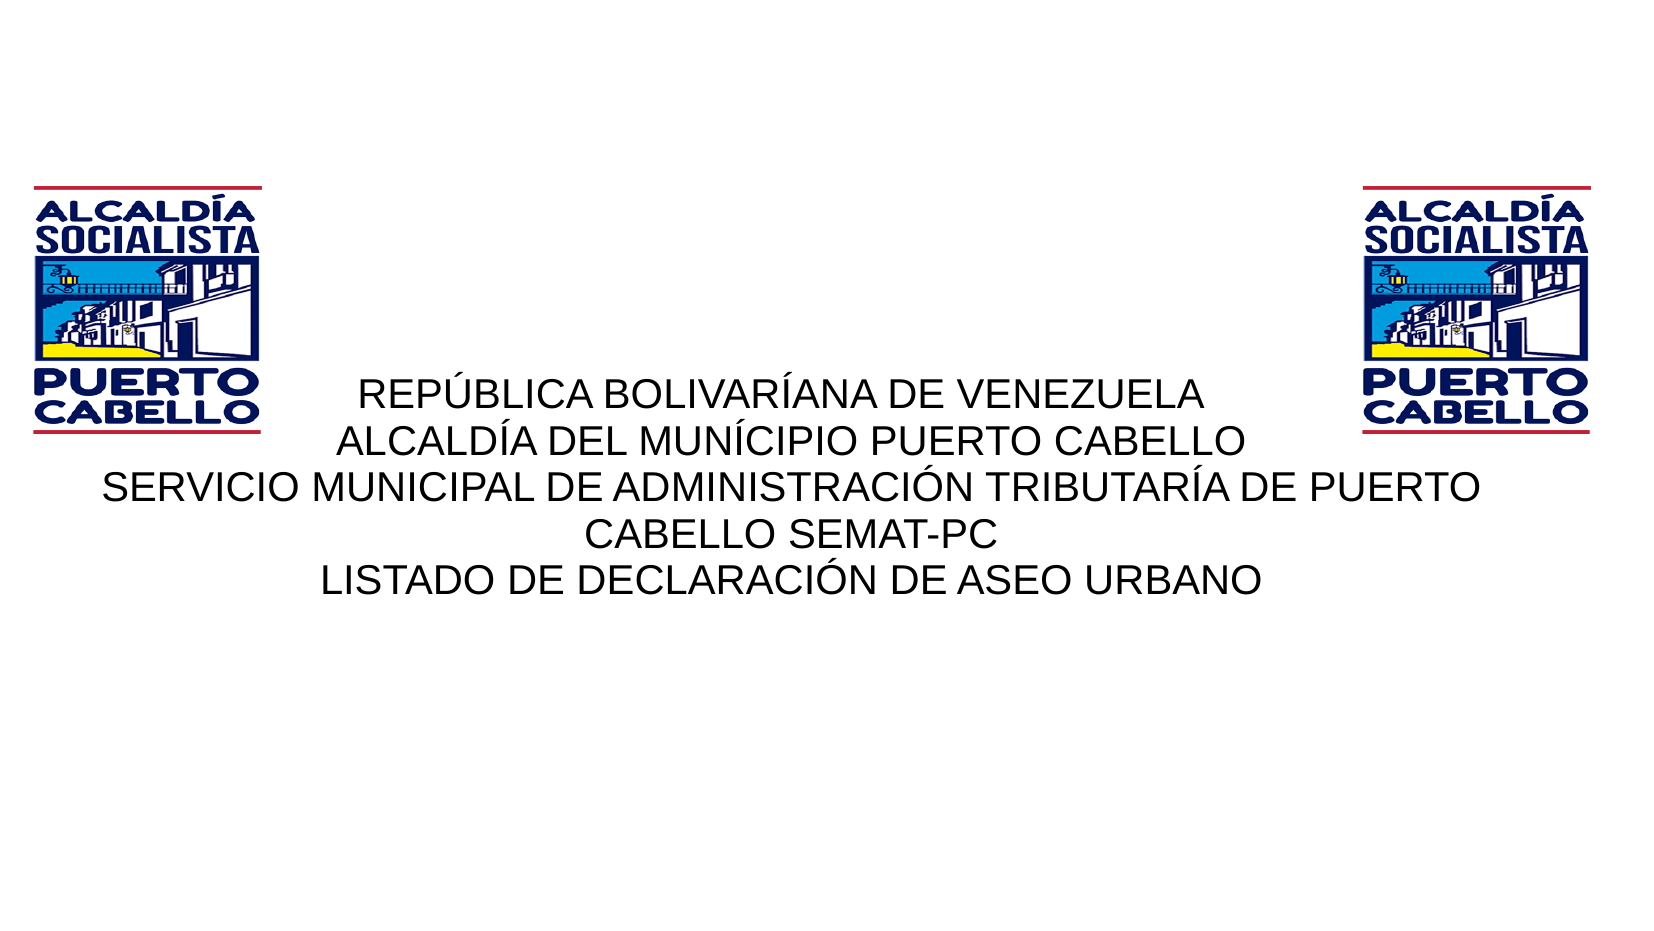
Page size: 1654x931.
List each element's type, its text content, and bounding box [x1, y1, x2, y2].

picture [1358, 177, 1601, 443]
picture [29, 177, 272, 443]
subtitle REPÚBLICA BOLIVARÍANA DE VENEZUELA ALCALDÍA DEL MUNÍCIPIO PUERTO CABELLO SERVICIO MUNICIPAL DE ADMINISTRACIÓN TRIBUTARÍA DE PUERTO CABELLO SEMAT-PC LISTADO DE DECLARACIÓN DE ASEO URBANO [47, 217, 1536, 758]
